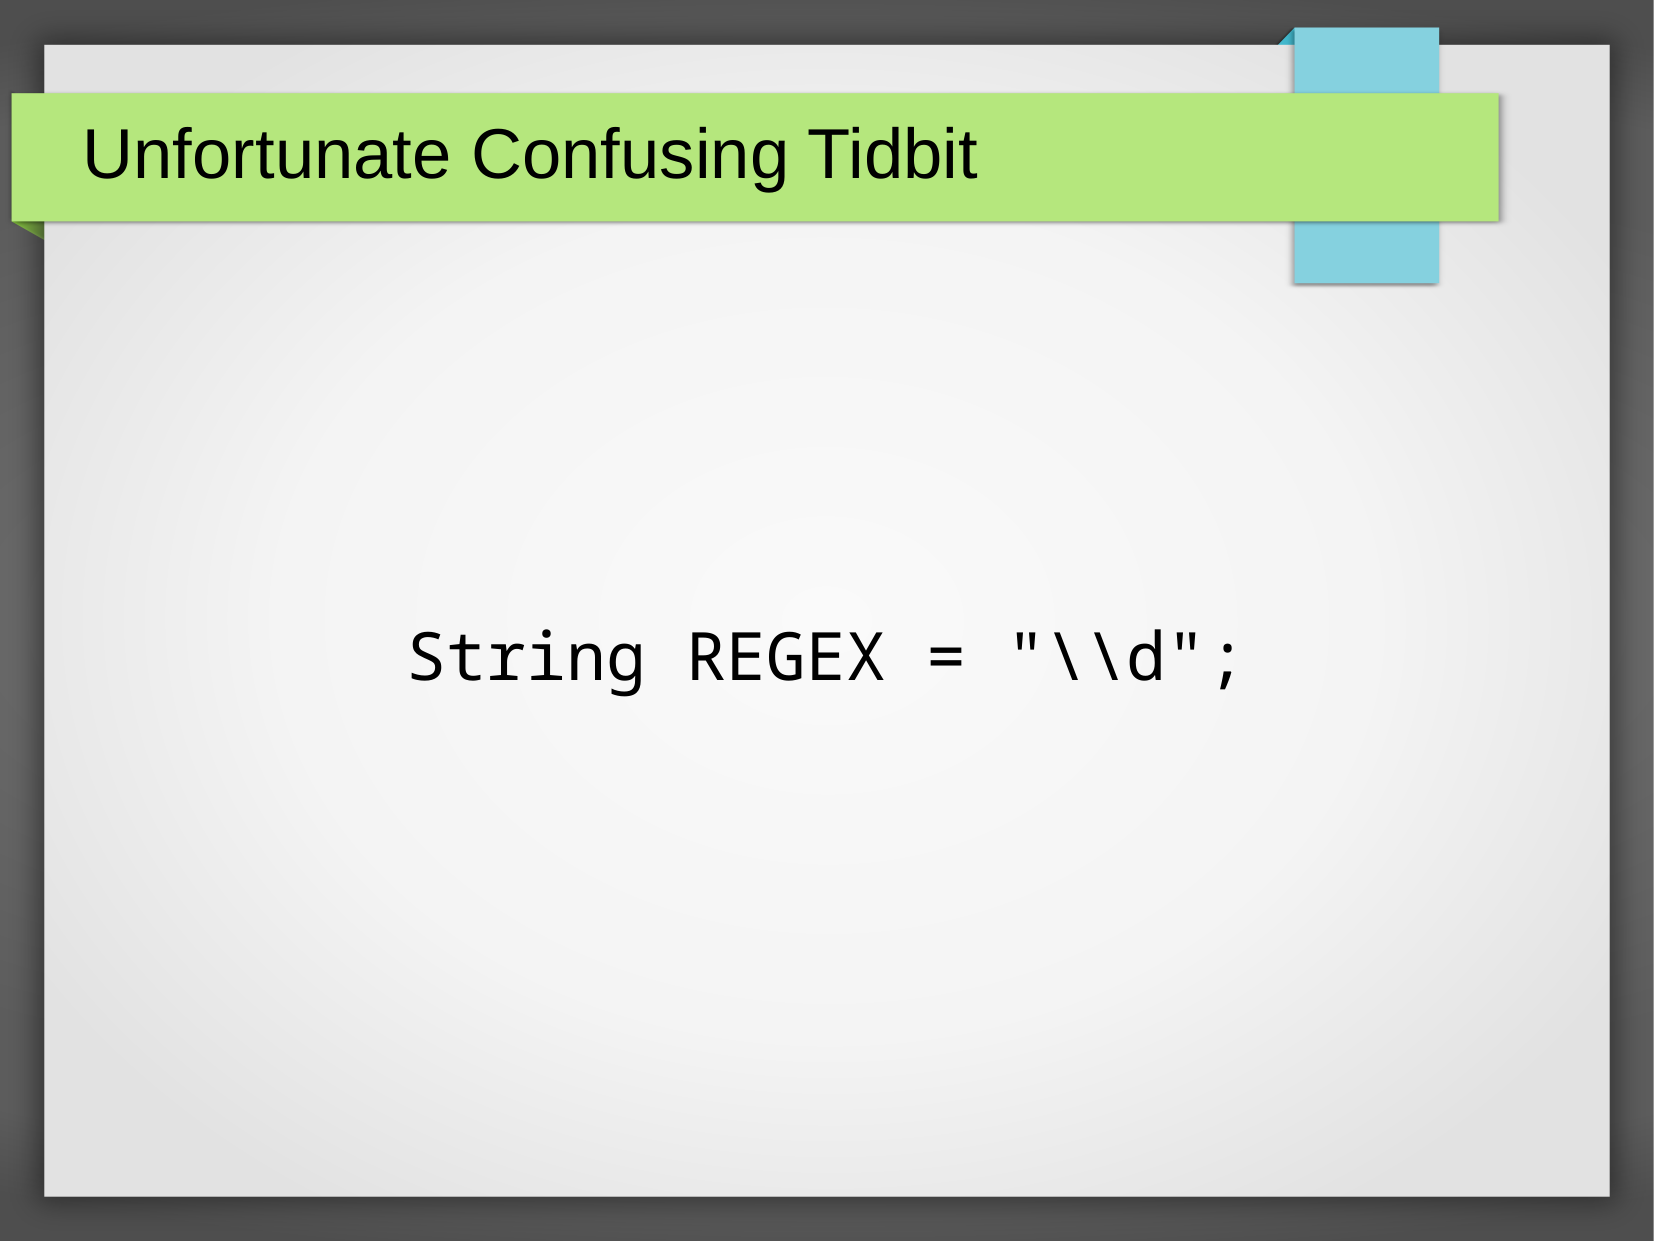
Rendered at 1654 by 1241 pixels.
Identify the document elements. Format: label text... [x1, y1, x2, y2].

title Unfortunate Confusing Tidbit [82, 94, 1264, 213]
subtitle String REGEX = "\\d"; [82, 295, 1571, 1015]
picture [0, 0, 1654, 1241]
